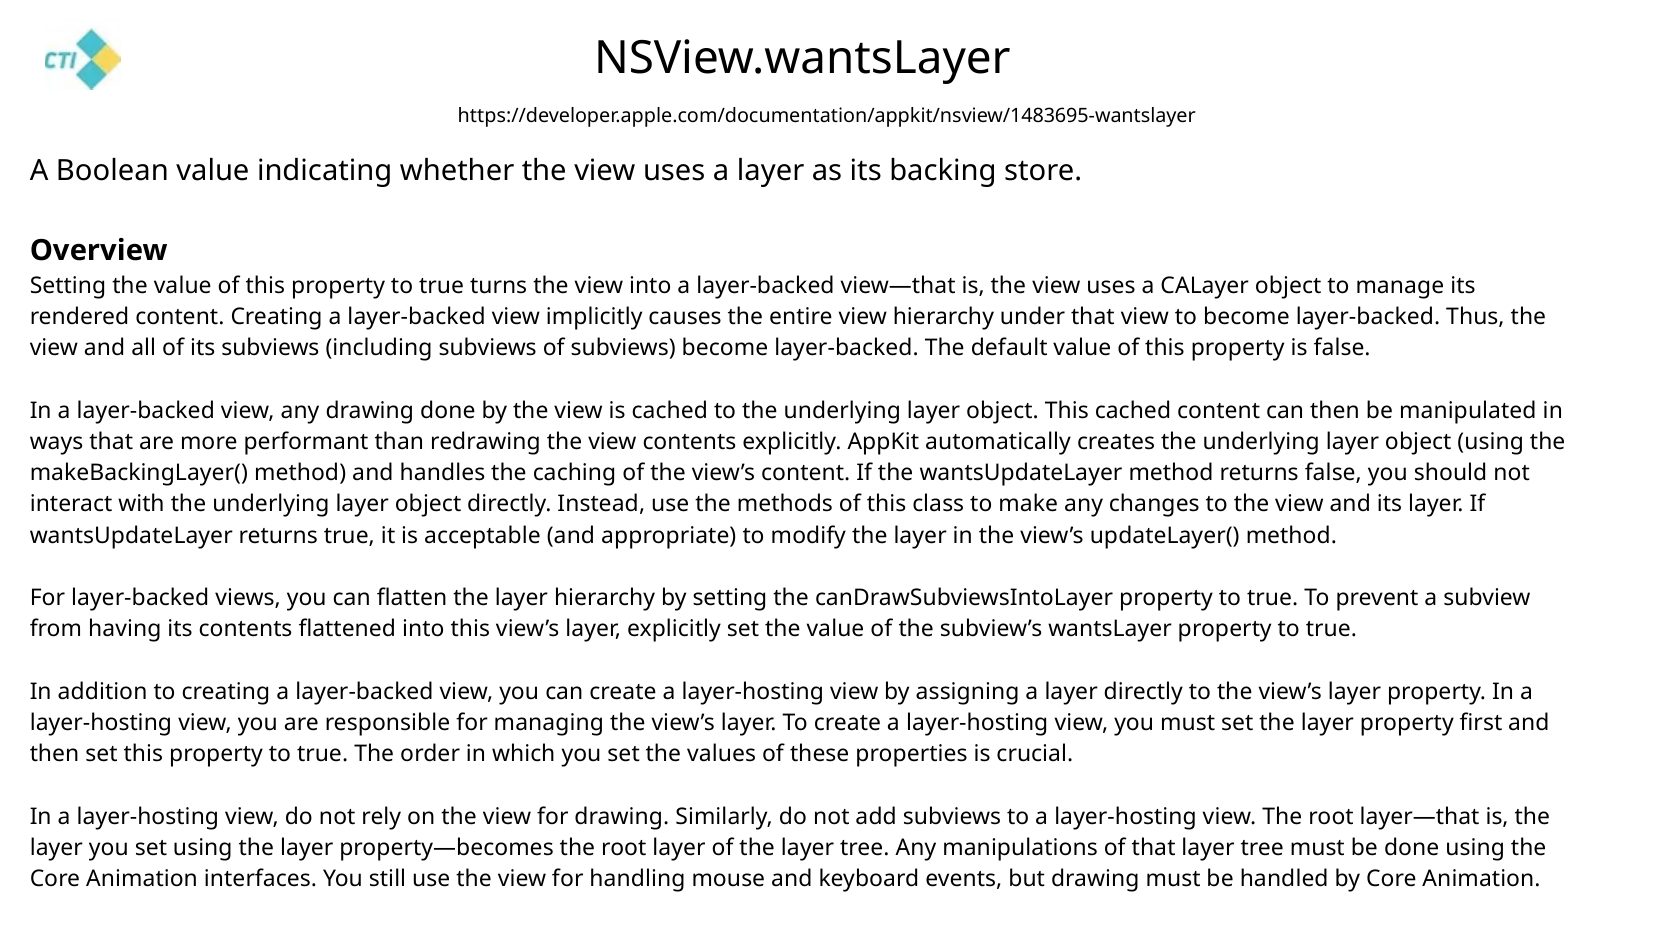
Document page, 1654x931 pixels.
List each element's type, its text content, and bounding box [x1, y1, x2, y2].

text_box https://developer.apple.com/documentation/appkit/nsview/1483695-wantslayer [442, 93, 1411, 142]
text_box A Boolean value indicating whether the view uses a layer as its backing store. Overview Setting the value of this property to true turns the view into a layer-backed view—that is, the view uses a CALayer object to manage its rendered content. Creating a layer-backed view implicitly causes the entire view hierarchy under that view to become layer-backed. Thus, the view and all of its subviews (including subviews of subviews) become layer-backed. The default value of this property is false. In a layer-backed view, any drawing done by the view is cached to the underlying layer object. This cached content can then be manipulated in ways that are more performant than redrawing the view contents explicitly. AppKit automatically creates the underlying layer object (using the makeBackingLayer() method) and handles the caching of the view’s content. If the wantsUpdateLayer method returns false, you should not interact with the underlying layer object directly. Instead, use the methods of this class to make any changes to the view and its layer. If wantsUpdateLayer returns true, it is acceptable (and appropriate) to modify the layer in the view’s updateLayer() method. For layer-backed views, you can flatten the layer hierarchy by setting the canDrawSubviewsIntoLayer property to true. To prevent a subview from having its contents flattened into this view’s layer, explicitly set the value of the subview’s wantsLayer property to true. In addition to creating a layer-backed view, you can create a layer-hosting view by assigning a layer directly to the view’s layer property. In a layer-hosting view, you are responsible for managing the view’s layer. To create a layer-hosting view, you must set the layer property first and then set this property to true. The order in which you set the values of these properties is crucial. In a layer-hosting view, do not rely on the view for drawing. Similarly, do not add subviews to a layer-hosting view. The root layer—that is, the layer you set using the layer property—becomes the root layer of the layer tree. Any manipulations of that layer tree must be done using the Core Animation interfaces. You still use the view for handling mouse and keyboard events, but drawing must be handled by Core Animation. [15, 142, 1591, 931]
picture [45, 18, 121, 91]
text_box NSView.wantsLayer [225, 17, 1381, 136]
